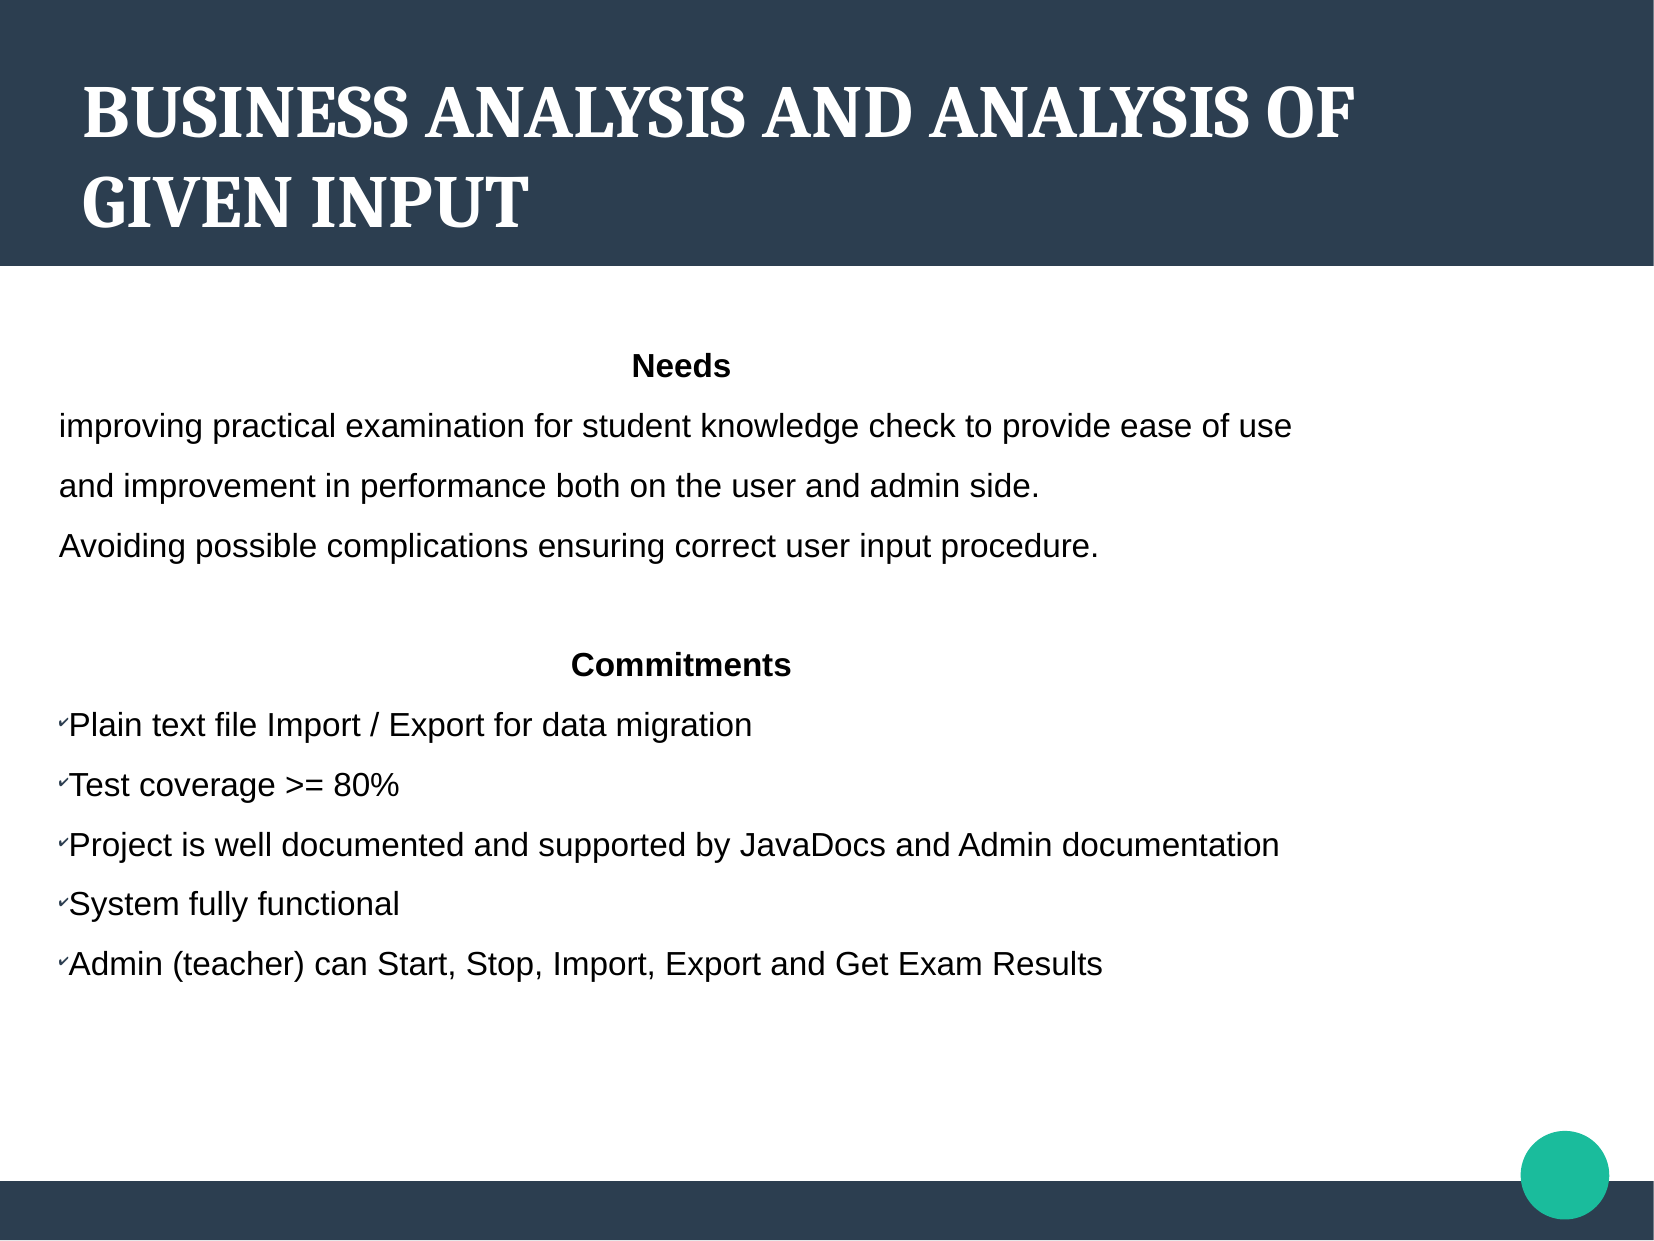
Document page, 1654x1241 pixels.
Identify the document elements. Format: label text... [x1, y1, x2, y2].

list Needs improving practical examination for student knowledge check to provide ease of use and improvement in performance both on the user and admin side. Avoiding possible complications ensuring correct user input procedure. Commitments Plain text file Import / Export for data migration Test coverage >= 80% Project is well documented and supported by JavaDocs and Admin documentation System fully functional Admin (teacher) can Start, Stop, Import, Export and Get Exam Results [59, 324, 1595, 1152]
title BUSINESS ANALYSIS AND ANALYSIS OF GIVEN INPUT [82, 49, 1571, 257]
